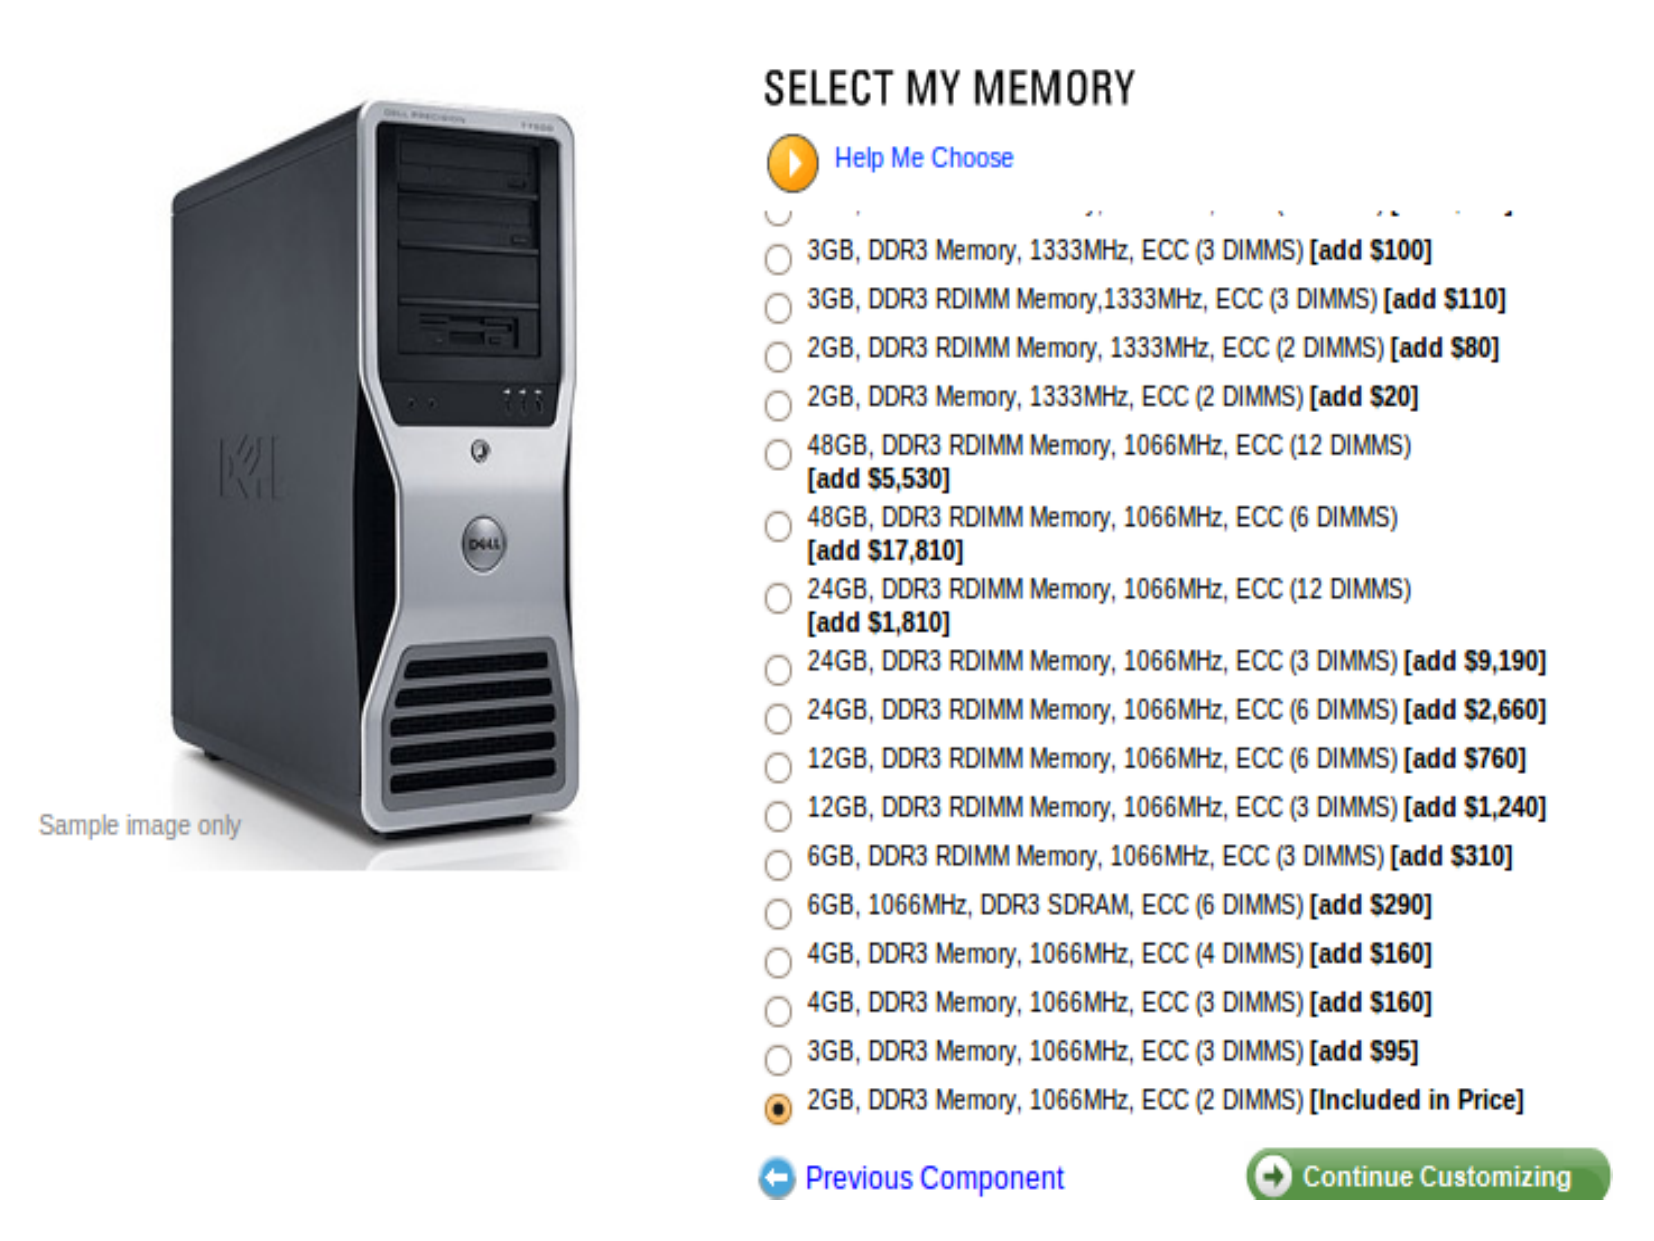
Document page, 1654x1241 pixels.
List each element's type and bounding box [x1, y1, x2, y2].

picture [37, 50, 1613, 1201]
